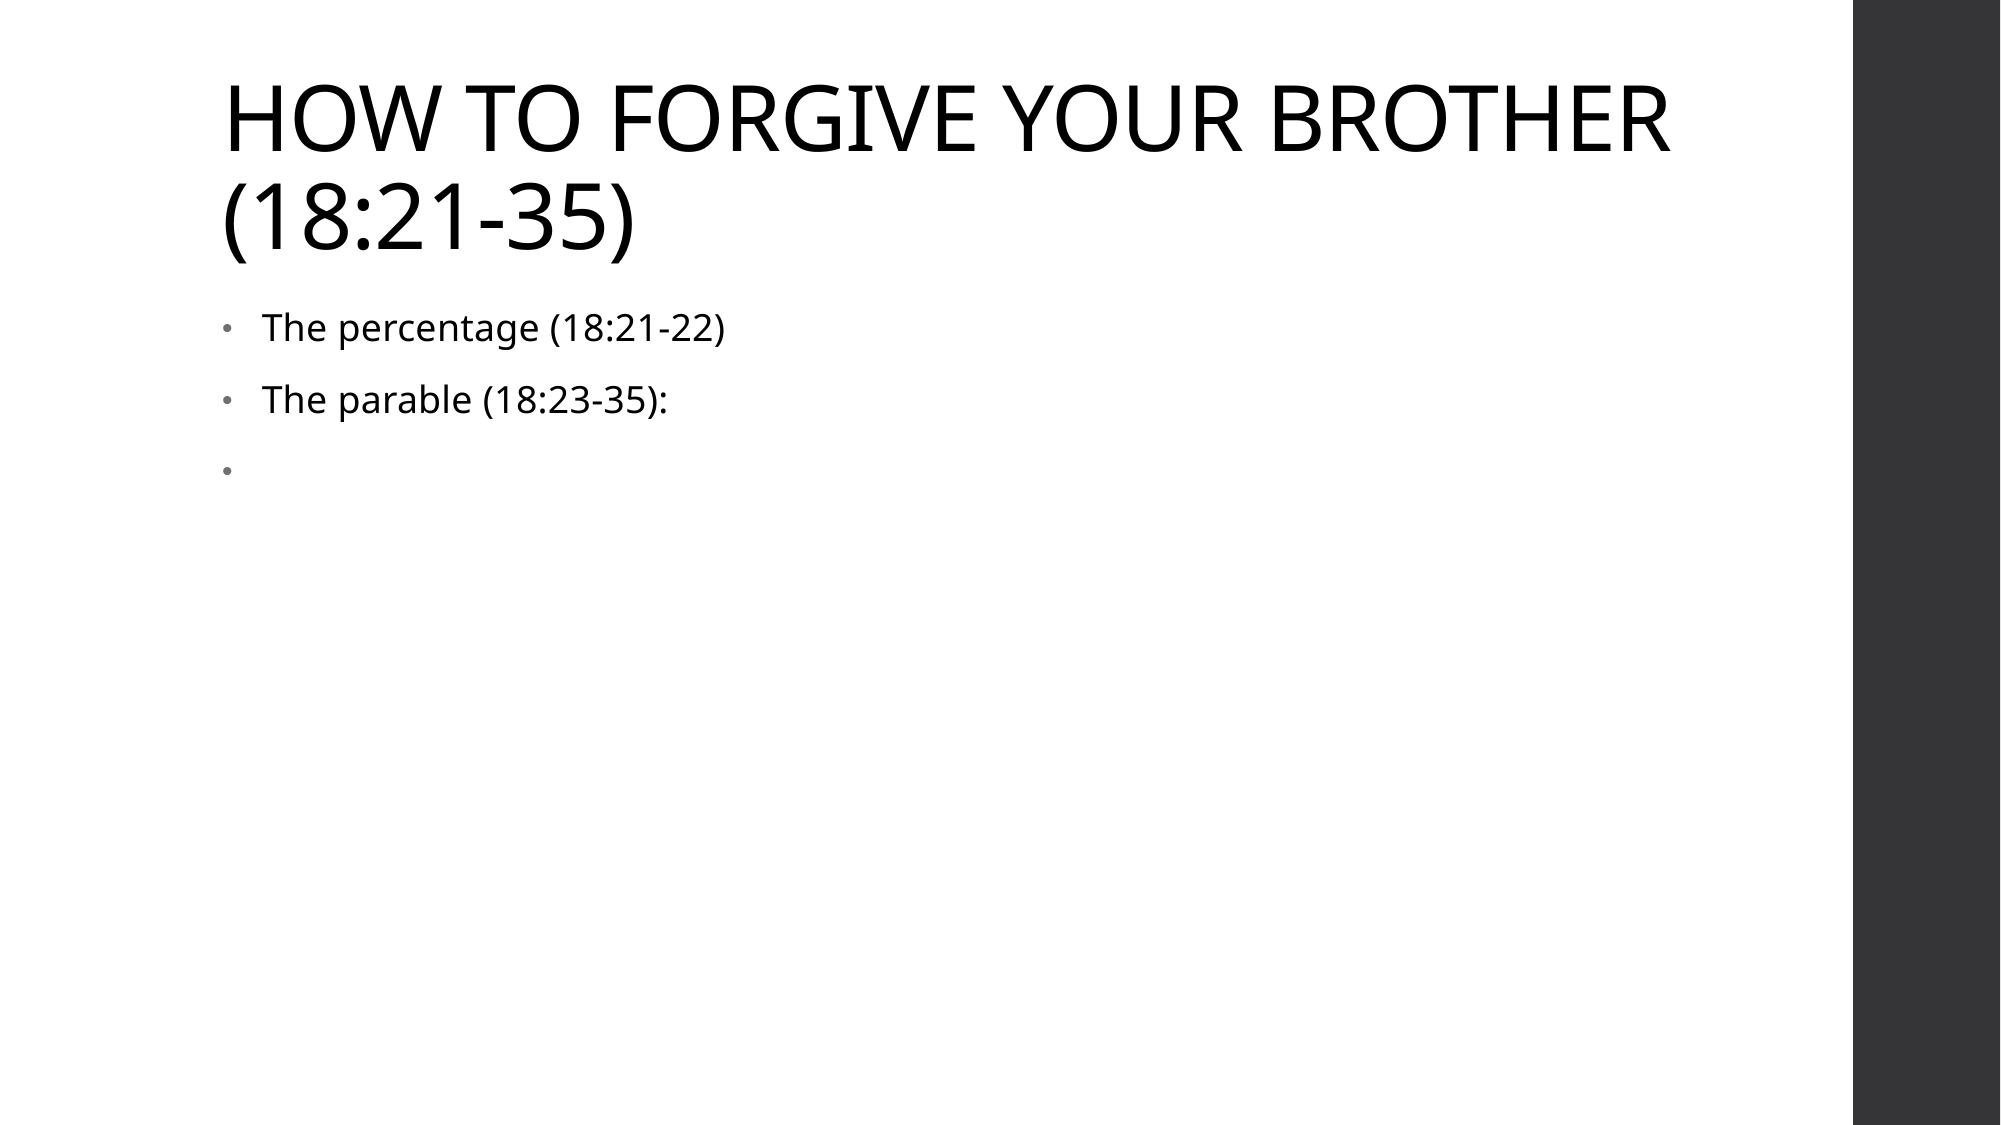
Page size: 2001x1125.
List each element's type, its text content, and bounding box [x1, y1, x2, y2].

list The percentage (18:21-22) The parable (18:23-35): [206, 299, 1617, 1014]
title HOW TO FORGIVE YOUR BROTHER (18:21-35) [206, 60, 1797, 278]
